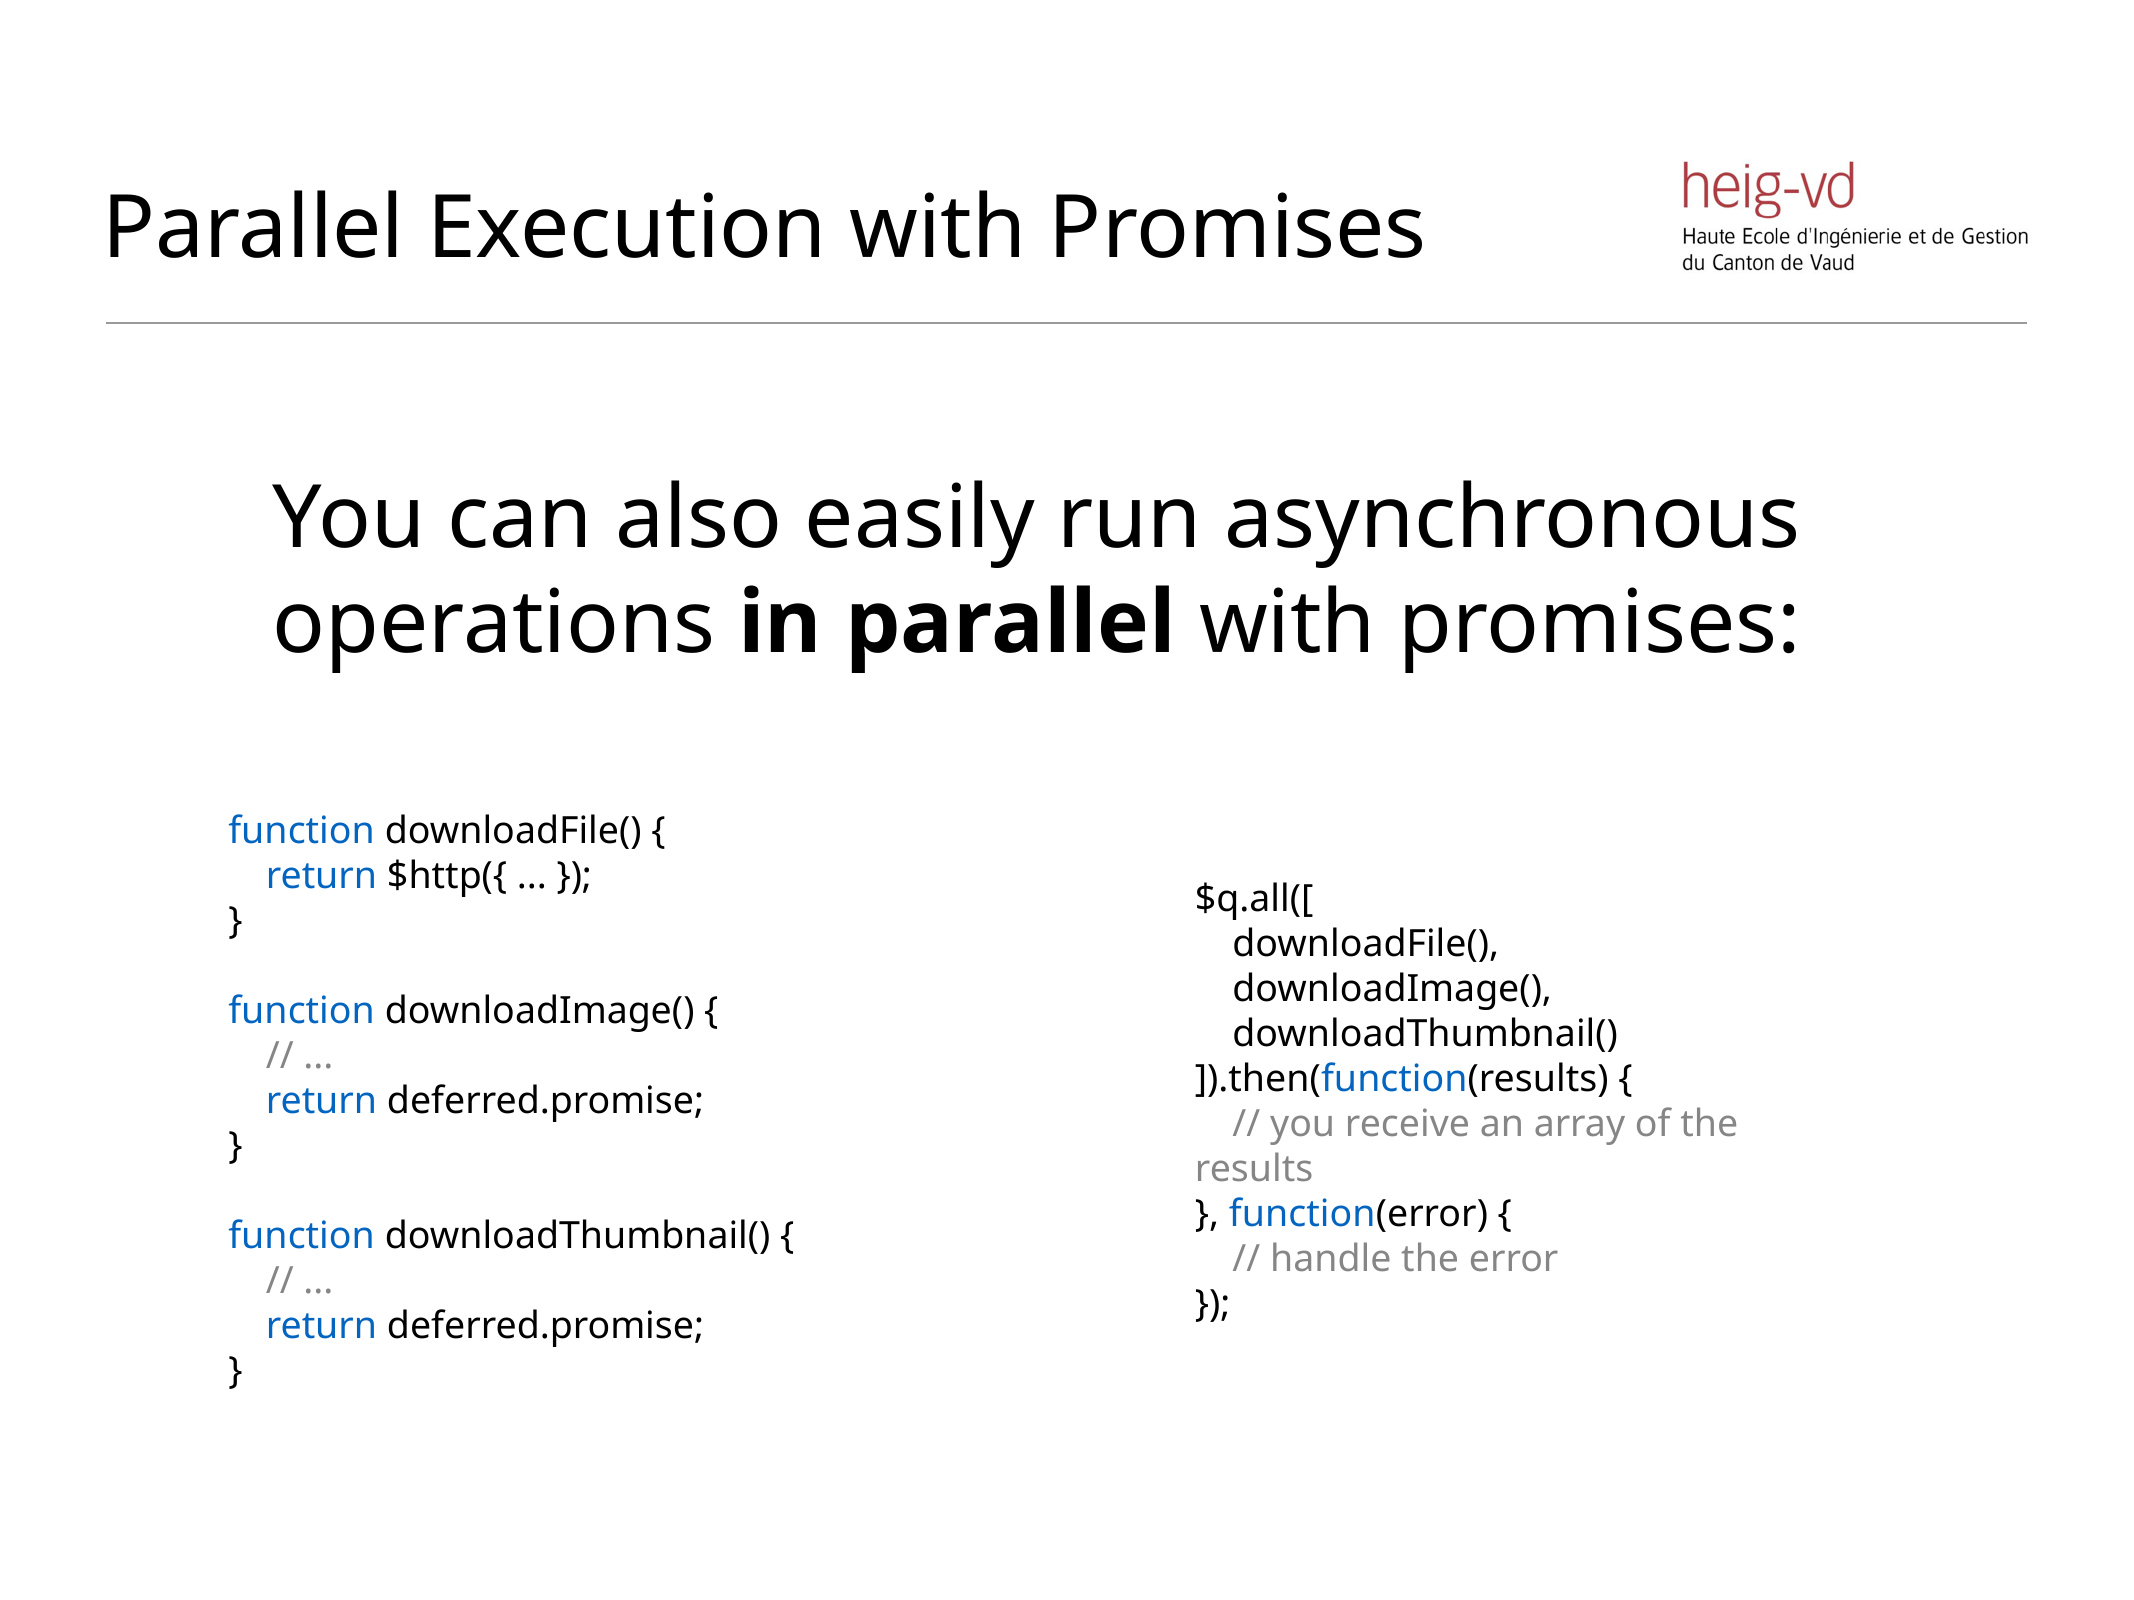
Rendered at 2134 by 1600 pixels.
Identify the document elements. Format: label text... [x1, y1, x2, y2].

text_box function downloadFile() { return $http({ ... }); } function downloadImage() { // ... return deferred.promise; } function downloadThumbnail() { // ... return deferred.promise; } [220, 798, 804, 1400]
text_box You can also easily run asynchronous operations in parallel with promises: [264, 451, 1869, 679]
title Parallel Execution with Promises [93, 54, 2040, 284]
text_box $q.all([ downloadFile(), downloadImage(), downloadThumbnail() ]).then(function(results) { // you receive an array of the results }, function(error) { // handle the error }); [1186, 888, 1839, 1310]
